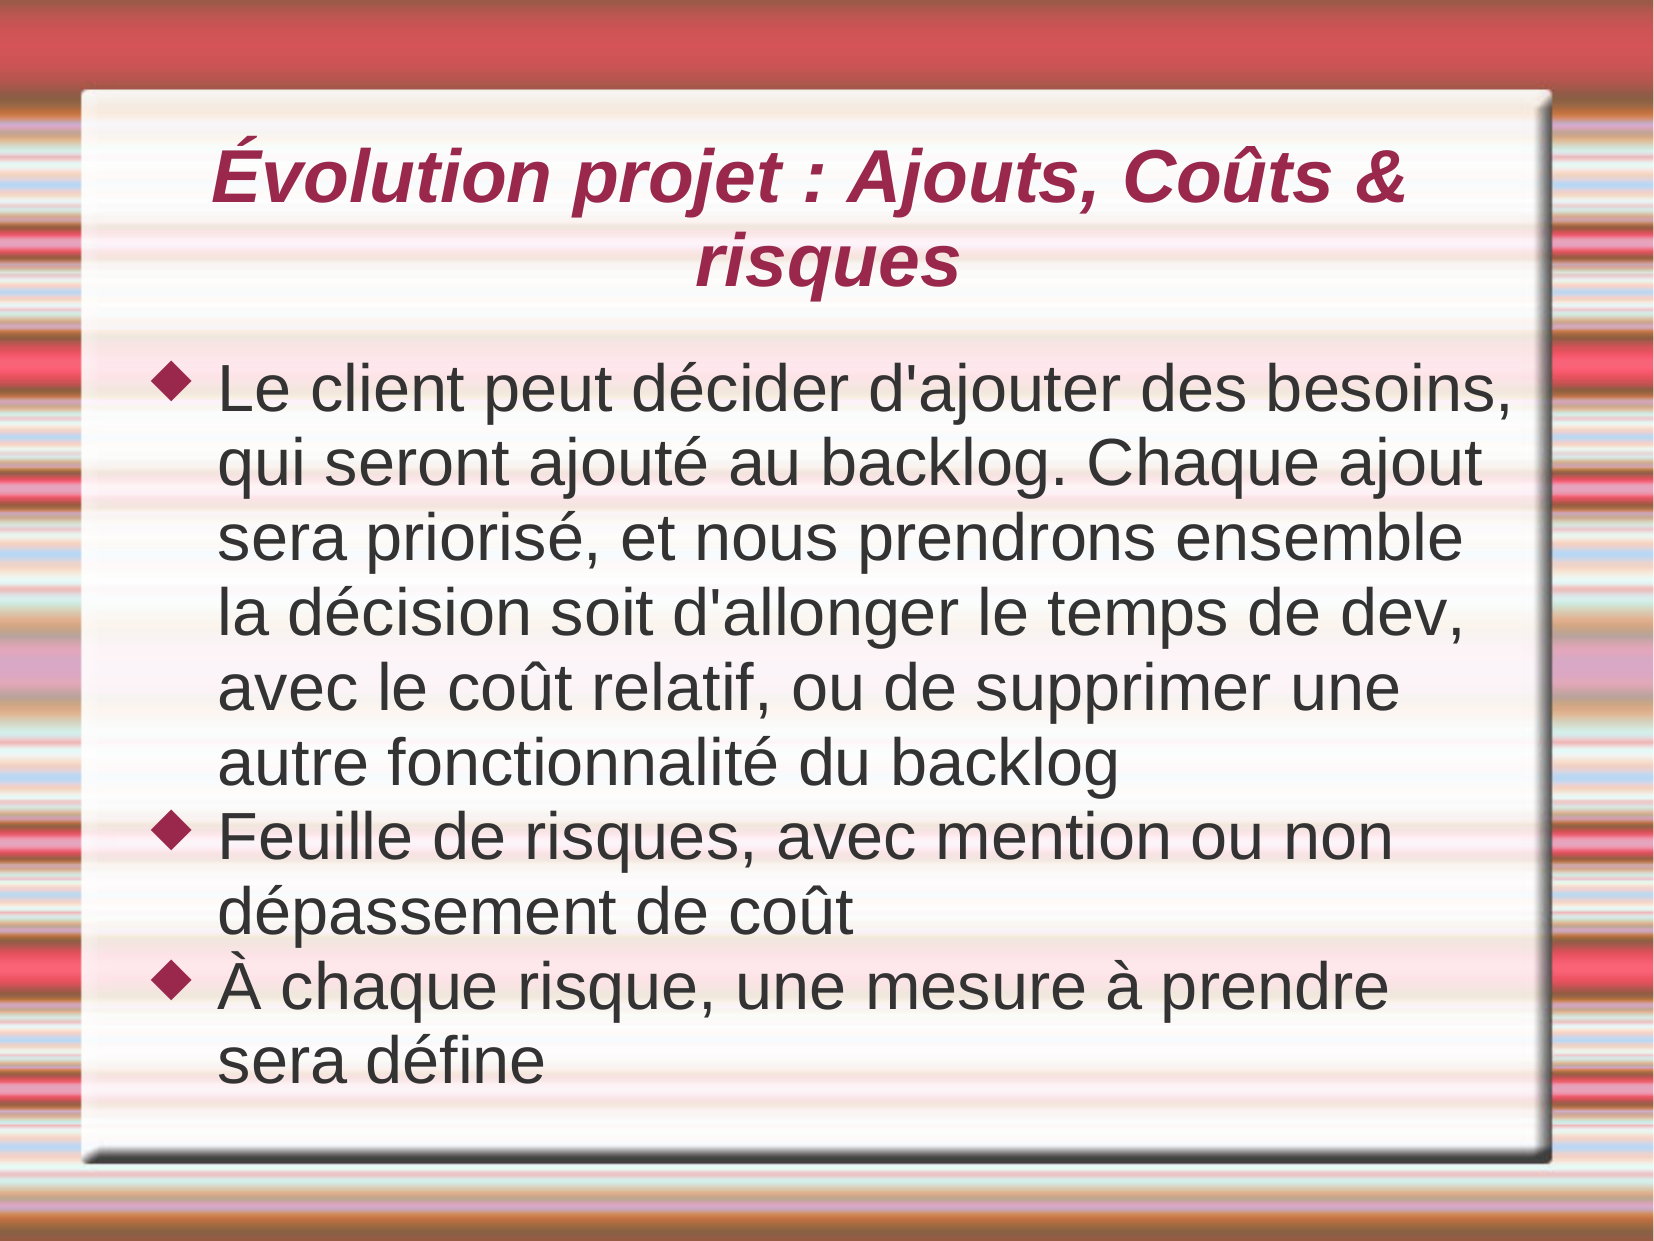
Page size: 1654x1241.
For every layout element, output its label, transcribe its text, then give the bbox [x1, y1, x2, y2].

list Le client peut décider d'ajouter des besoins, qui seront ajouté au backlog. Chaque ajout sera priorisé, et nous prendrons ensemble la décision soit d'allonger le temps de dev, avec le coût relatif, ou de supprimer une autre fonctionnalité du backlog Feuille de risques, avec mention ou non dépassement de coût À chaque risque, une mesure à prendre sera défine [134, 350, 1516, 1133]
title Évolution projet : Ajouts, Coûts & risques [88, 114, 1534, 322]
picture [0, 0, 1654, 1241]
